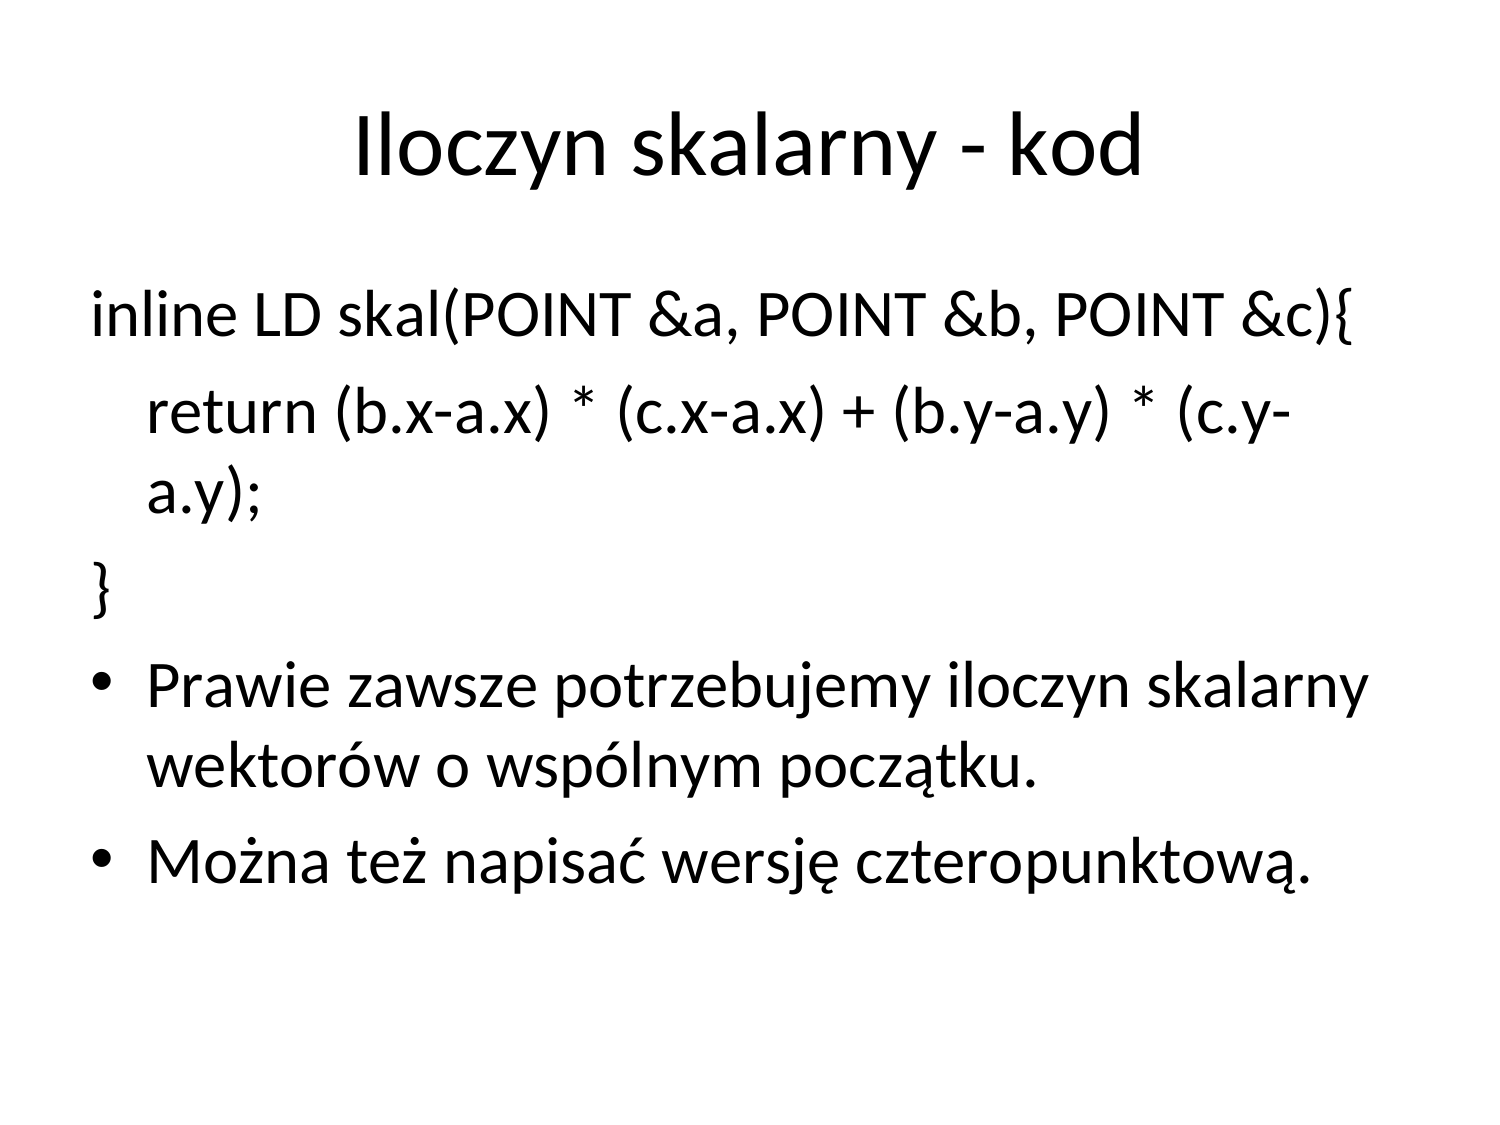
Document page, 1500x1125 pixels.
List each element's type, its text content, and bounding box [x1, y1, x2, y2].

title Iloczyn skalarny - kod [75, 45, 1426, 233]
list inline LD skal(POINT &a, POINT &b, POINT &c){ return (b.x-a.x) * (c.x-a.x) + (b.y-a.y) * (c.y-a.y); } Prawie zawsze potrzebujemy iloczyn skalarny wektorów o wspólnym początku. Można też napisać wersję czteropunktową. [75, 262, 1426, 1005]
